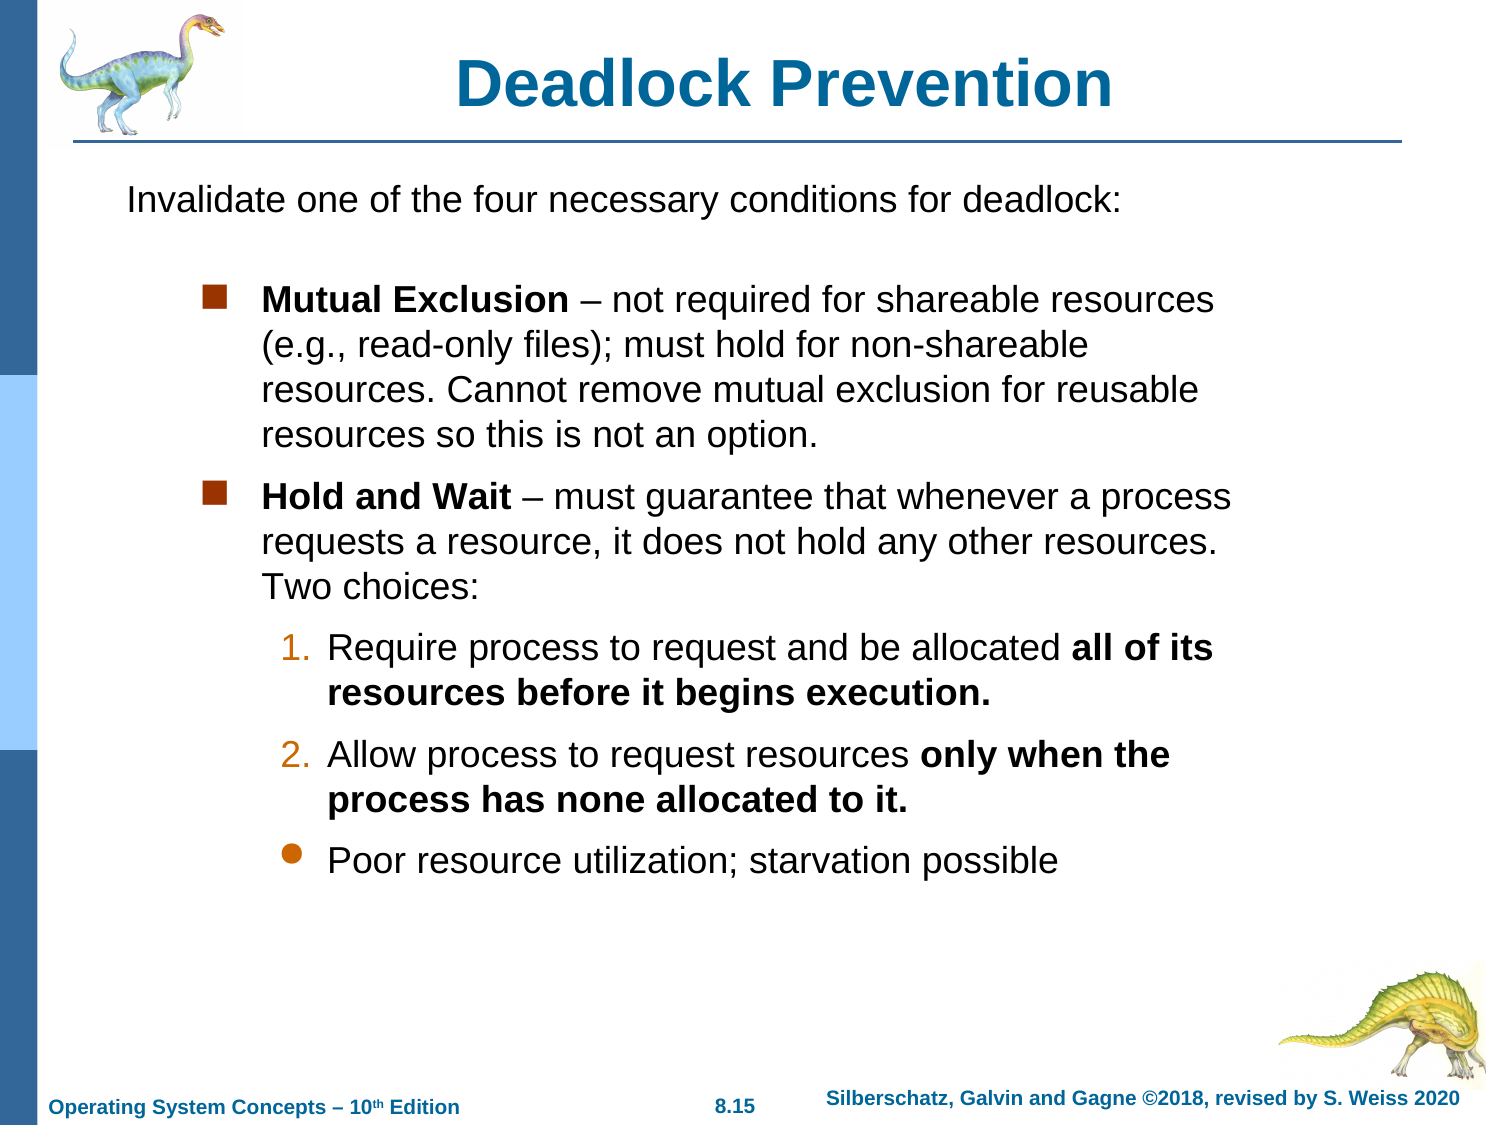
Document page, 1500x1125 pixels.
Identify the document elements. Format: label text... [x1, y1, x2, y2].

picture [46, 0, 243, 149]
title Deadlock Prevention [145, 32, 1425, 128]
picture [1275, 959, 1486, 1095]
list Mutual Exclusion – not required for shareable resources (e.g., read-only files); must hold for non-shareable resources. Cannot remove mutual exclusion for reusable resources so this is not an option. Hold and Wait – must guarantee that whenever a process requests a resource, it does not hold any other resources. Two choices: Require process to request and be allocated all of its resources before it begins execution. Allow process to request resources only when the process has none allocated to it. Poor resource utilization; starvation possible [190, 267, 1261, 896]
text_box Invalidate one of the four necessary conditions for deadlock: [111, 167, 1138, 228]
